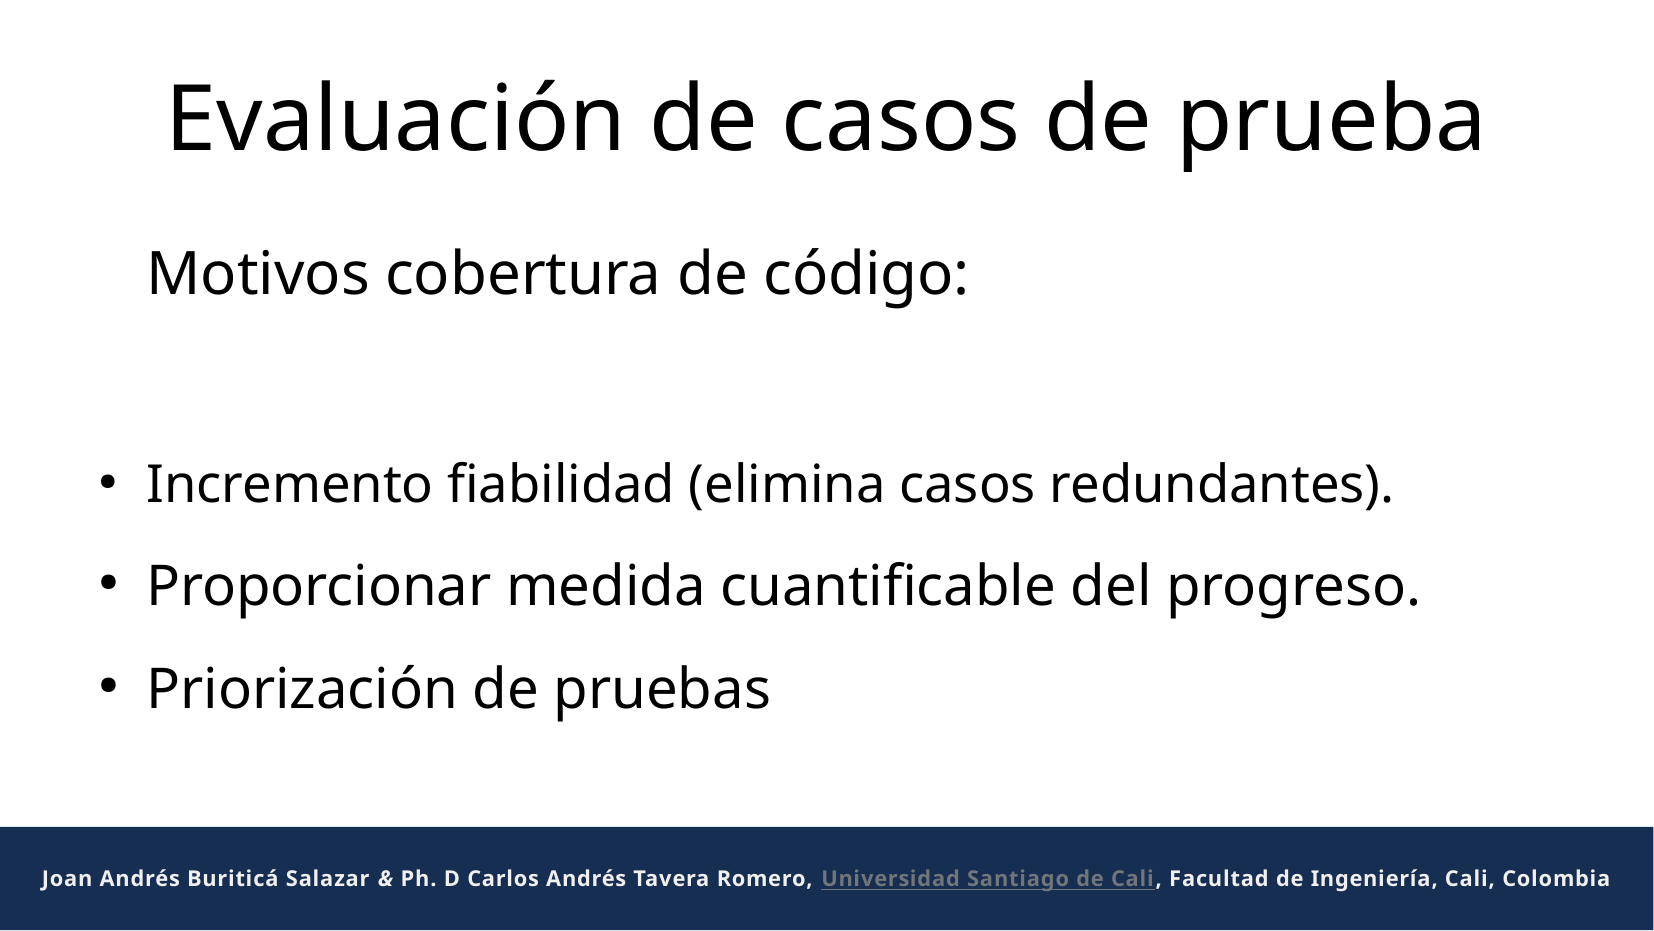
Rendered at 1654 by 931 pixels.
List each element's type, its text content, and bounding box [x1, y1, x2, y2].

list Motivos cobertura de código: Incremento fiabilidad (elimina casos redundantes). Proporcionar medida cuantificable del progreso. Priorización de pruebas [82, 230, 1571, 733]
title Evaluación de casos de prueba [82, 37, 1571, 193]
